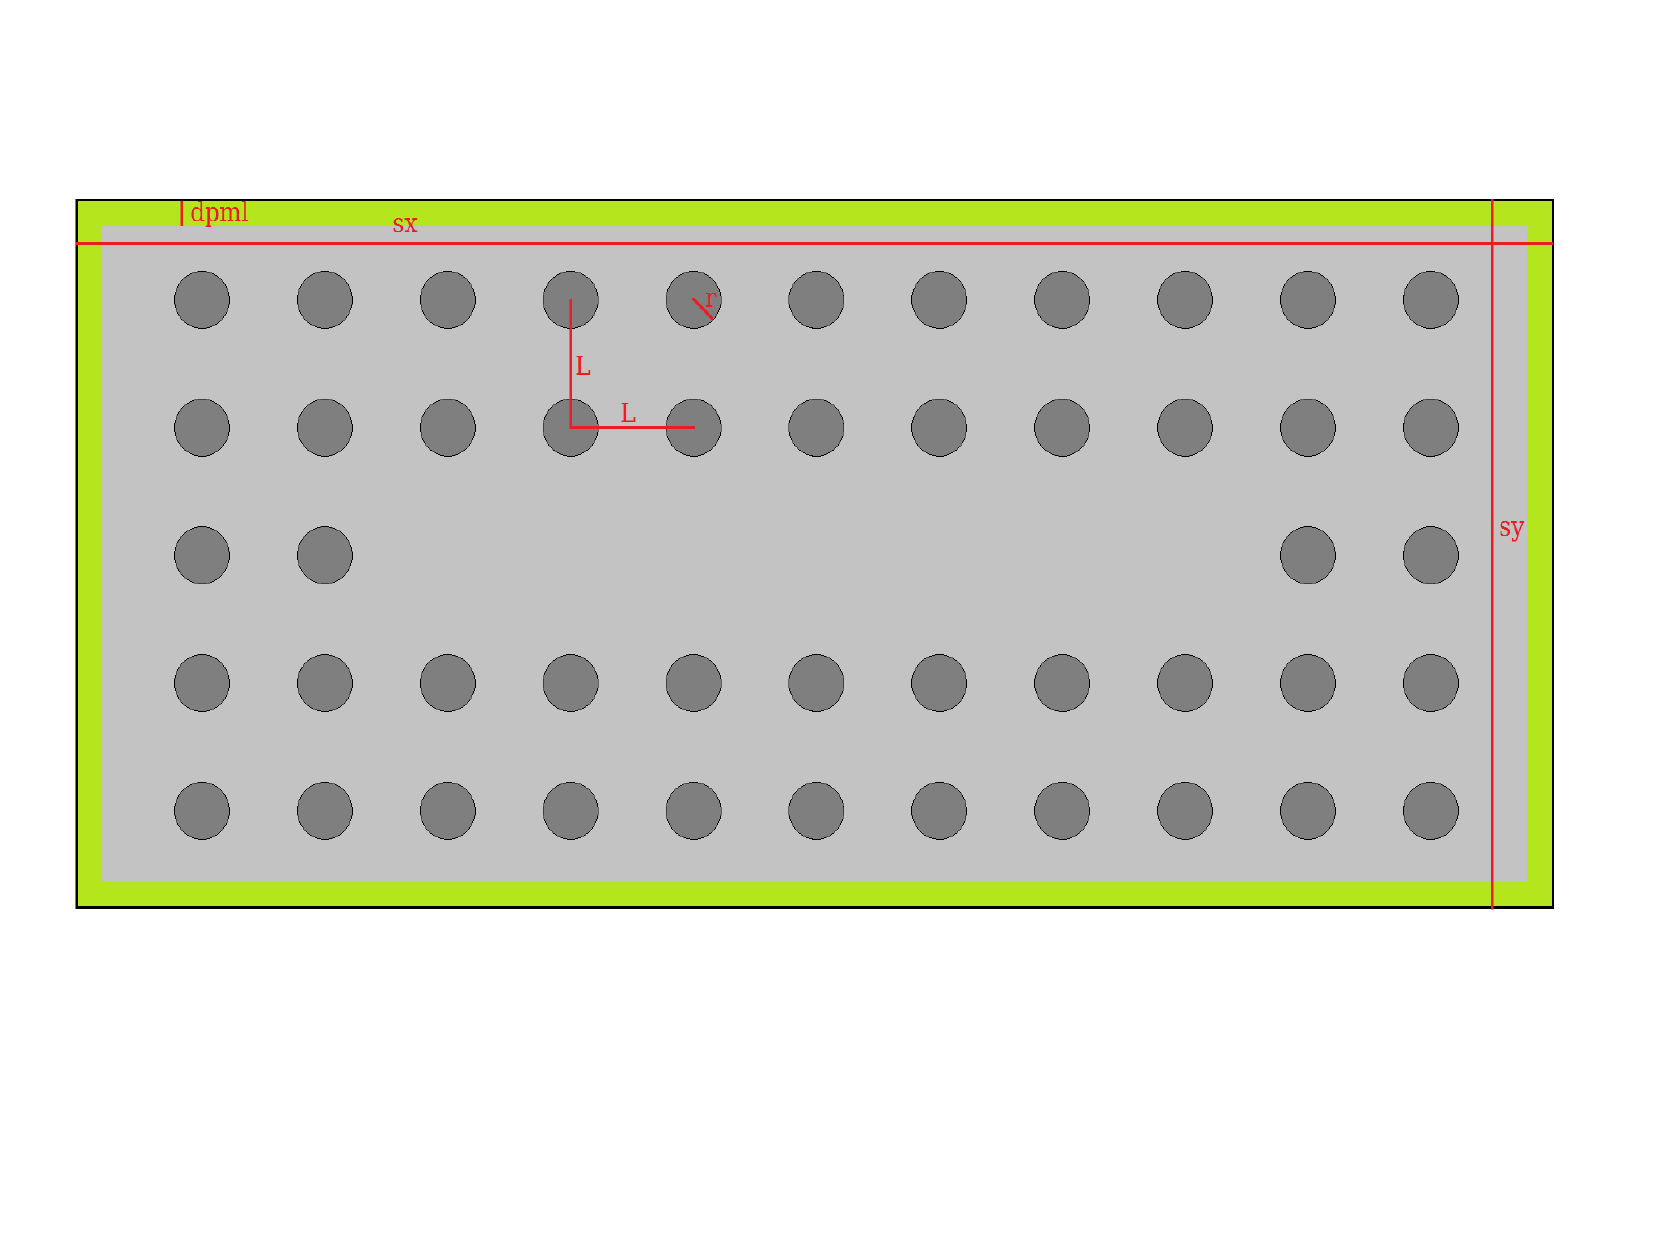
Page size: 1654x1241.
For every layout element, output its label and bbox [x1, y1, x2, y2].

picture [71, 194, 1561, 915]
title [82, 49, 1571, 257]
